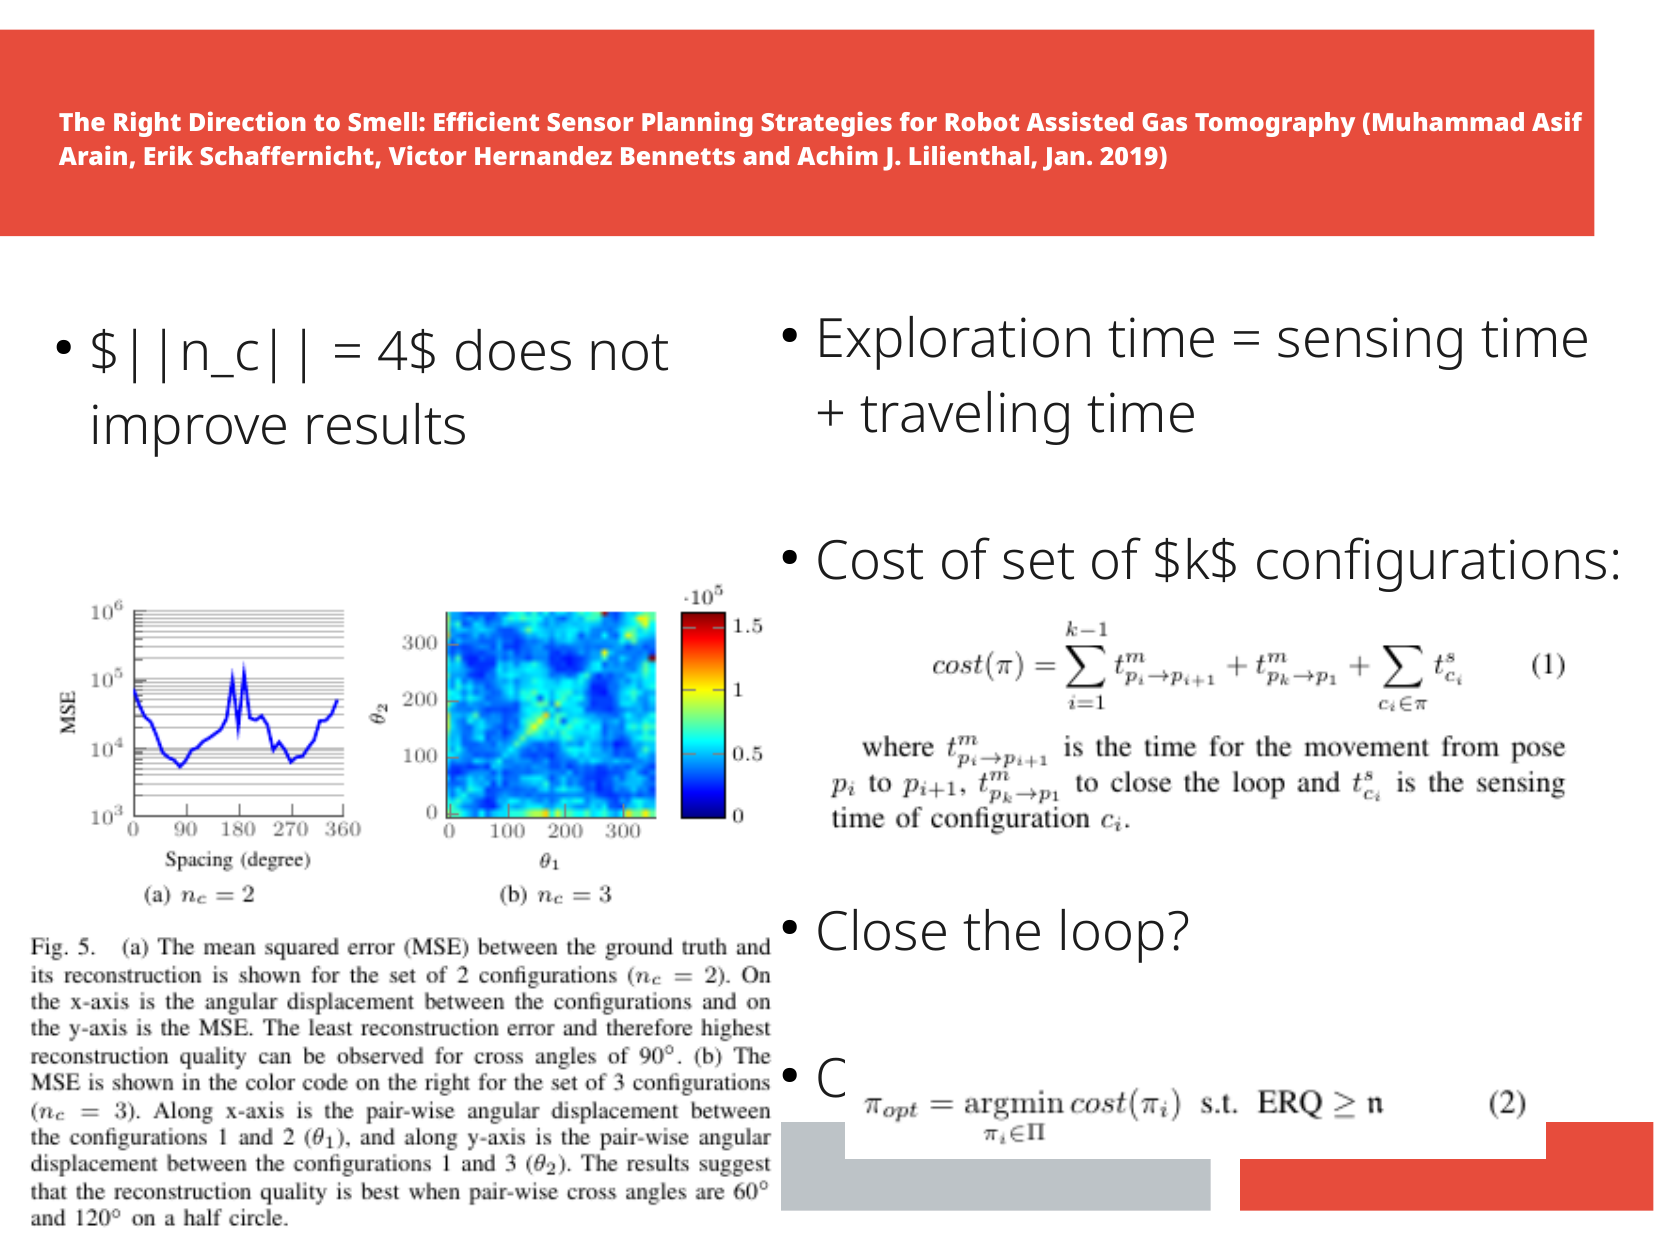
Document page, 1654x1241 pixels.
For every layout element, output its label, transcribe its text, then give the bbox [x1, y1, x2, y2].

title The Right Direction to Smell: Efficient Sensor Planning Strategies for Robot Assisted Gas Tomography (Muhammad Asif Arain, Erik Schaffernicht, Victor Hernandez Bennetts and Achim J. Lilienthal, Jan. 2019) [59, 59, 1595, 207]
picture [845, 1049, 1546, 1159]
picture [2, 569, 780, 1241]
picture [820, 614, 1576, 839]
subtitle $||n_c|| = 4$ does not improve results [54, 312, 751, 569]
text_box Exploration time = sensing time + traveling time Cost of set of $k$ configurations: Close the loop? Optimal set of configurations: ERQ = Expected Reconstruction Quality [780, 300, 1636, 1241]
